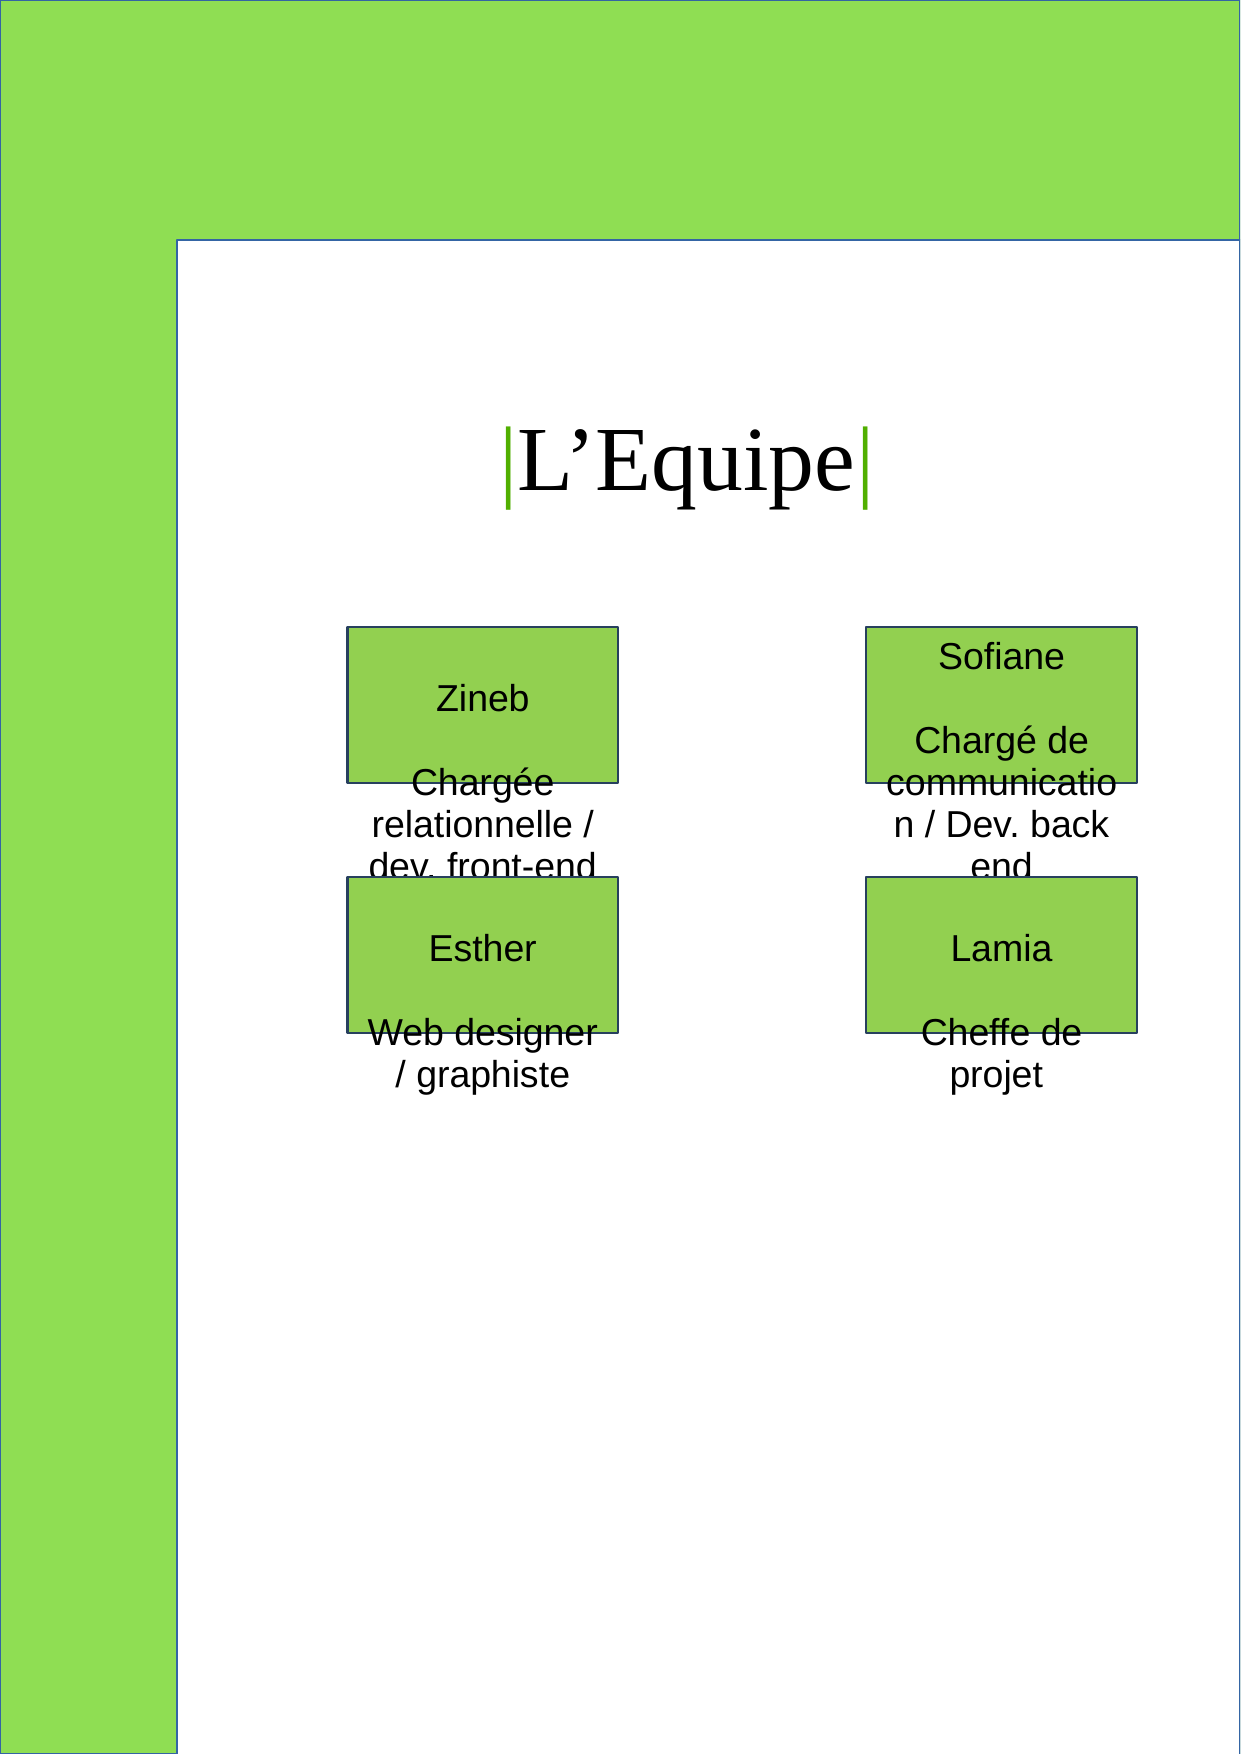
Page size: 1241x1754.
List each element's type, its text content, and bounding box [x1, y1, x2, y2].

text_box |L’Equipe| [484, 401, 928, 527]
text_box Sofiane Chargé de communication / Dev. back end [866, 627, 1137, 784]
text_box Lamia Cheffe de projet [866, 876, 1137, 1034]
text_box Zineb Chargée relationnelle / dev. front-end [347, 627, 618, 784]
text_box Esther Web designer / graphiste [347, 876, 618, 1034]
text_box [0, 0, 1241, 1754]
